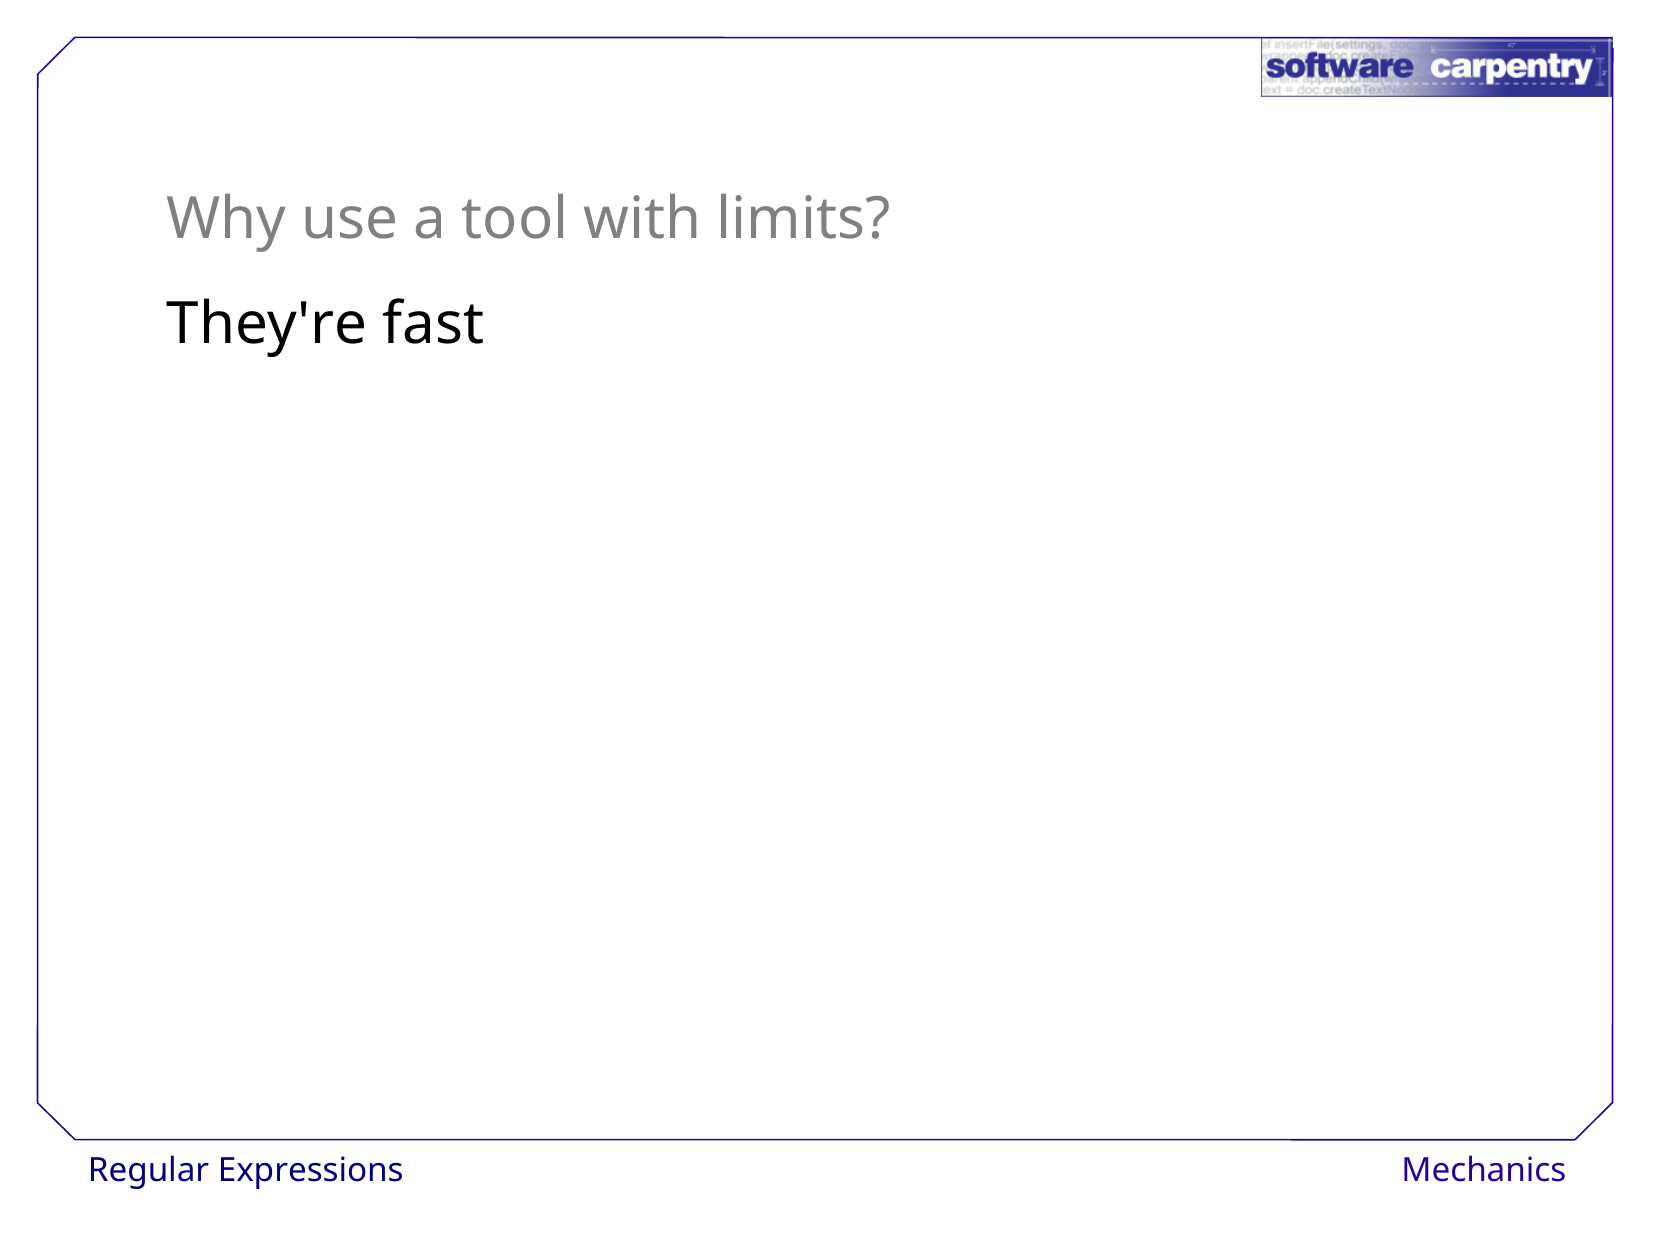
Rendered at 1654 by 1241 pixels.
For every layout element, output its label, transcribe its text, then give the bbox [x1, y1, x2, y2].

picture [1261, 39, 1613, 97]
text_box Why use a tool with limits? They're fast [151, 137, 1530, 364]
